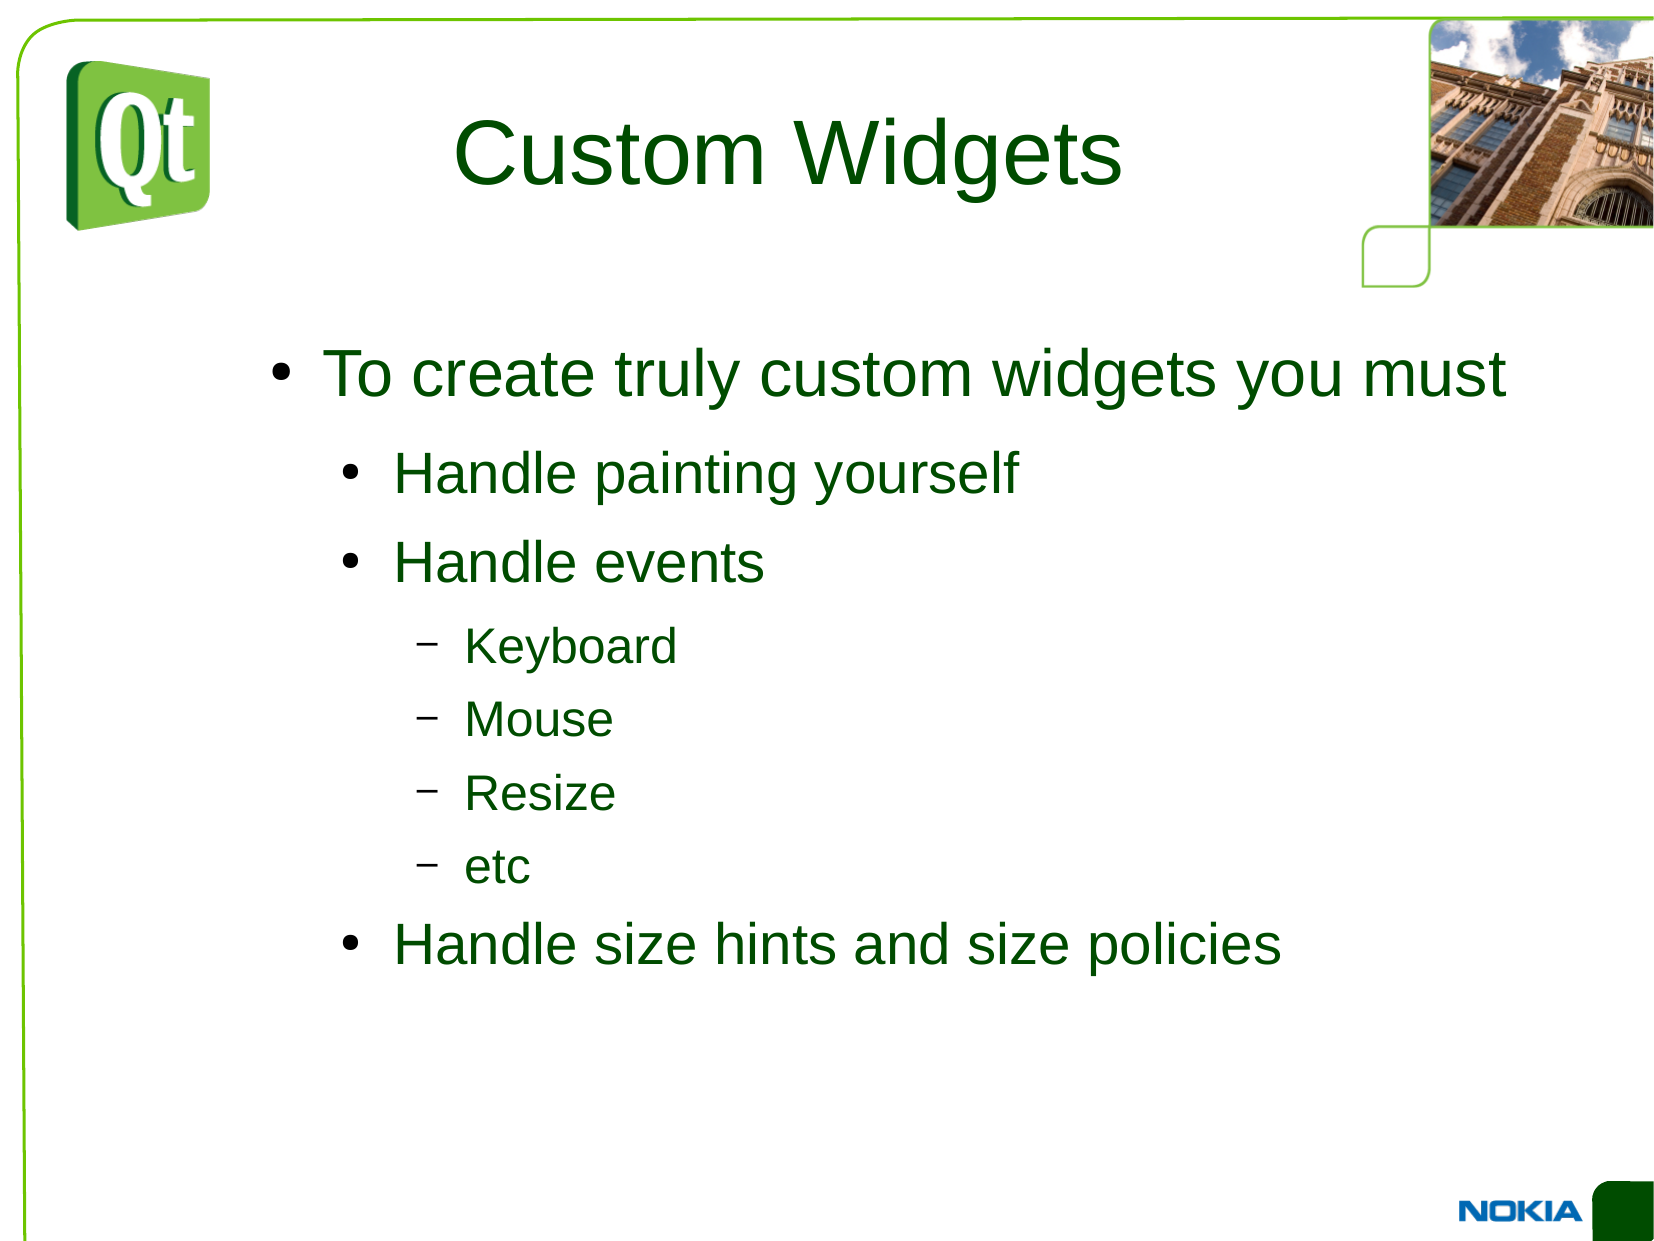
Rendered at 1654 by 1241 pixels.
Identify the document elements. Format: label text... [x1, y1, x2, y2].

picture [1338, 7, 1654, 308]
title Custom Widgets [251, 49, 1327, 257]
picture [1459, 1200, 1583, 1222]
picture [66, 61, 210, 231]
list To create truly custom widgets you must Handle painting yourself Handle events Keyboard Mouse Resize etc Handle size hints and size policies [251, 336, 1571, 1100]
